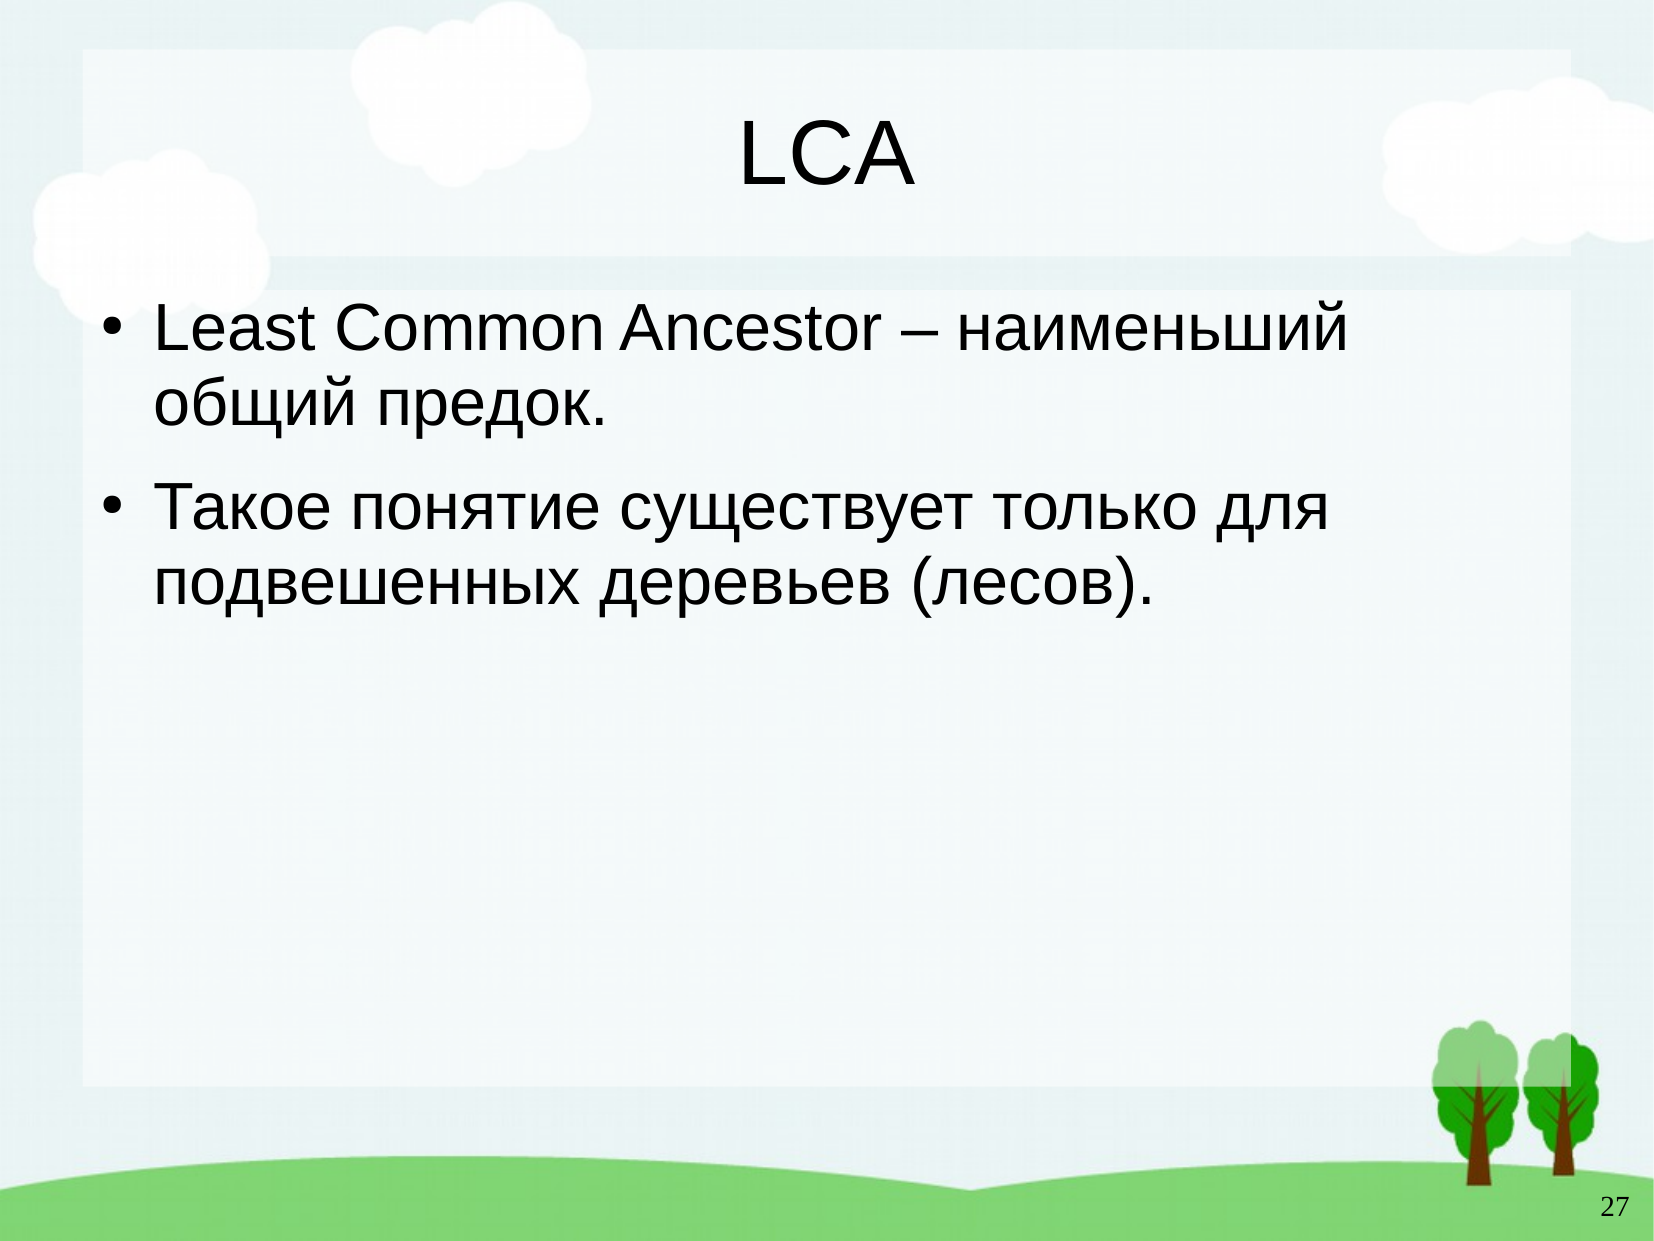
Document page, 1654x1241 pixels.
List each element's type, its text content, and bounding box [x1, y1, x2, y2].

list Least Common Ancestor – наименьший общий предок. Такое понятие существует только для подвешенных деревьев (лесов). [82, 290, 1571, 1087]
title LCA [82, 49, 1571, 257]
picture [0, 0, 1654, 1241]
